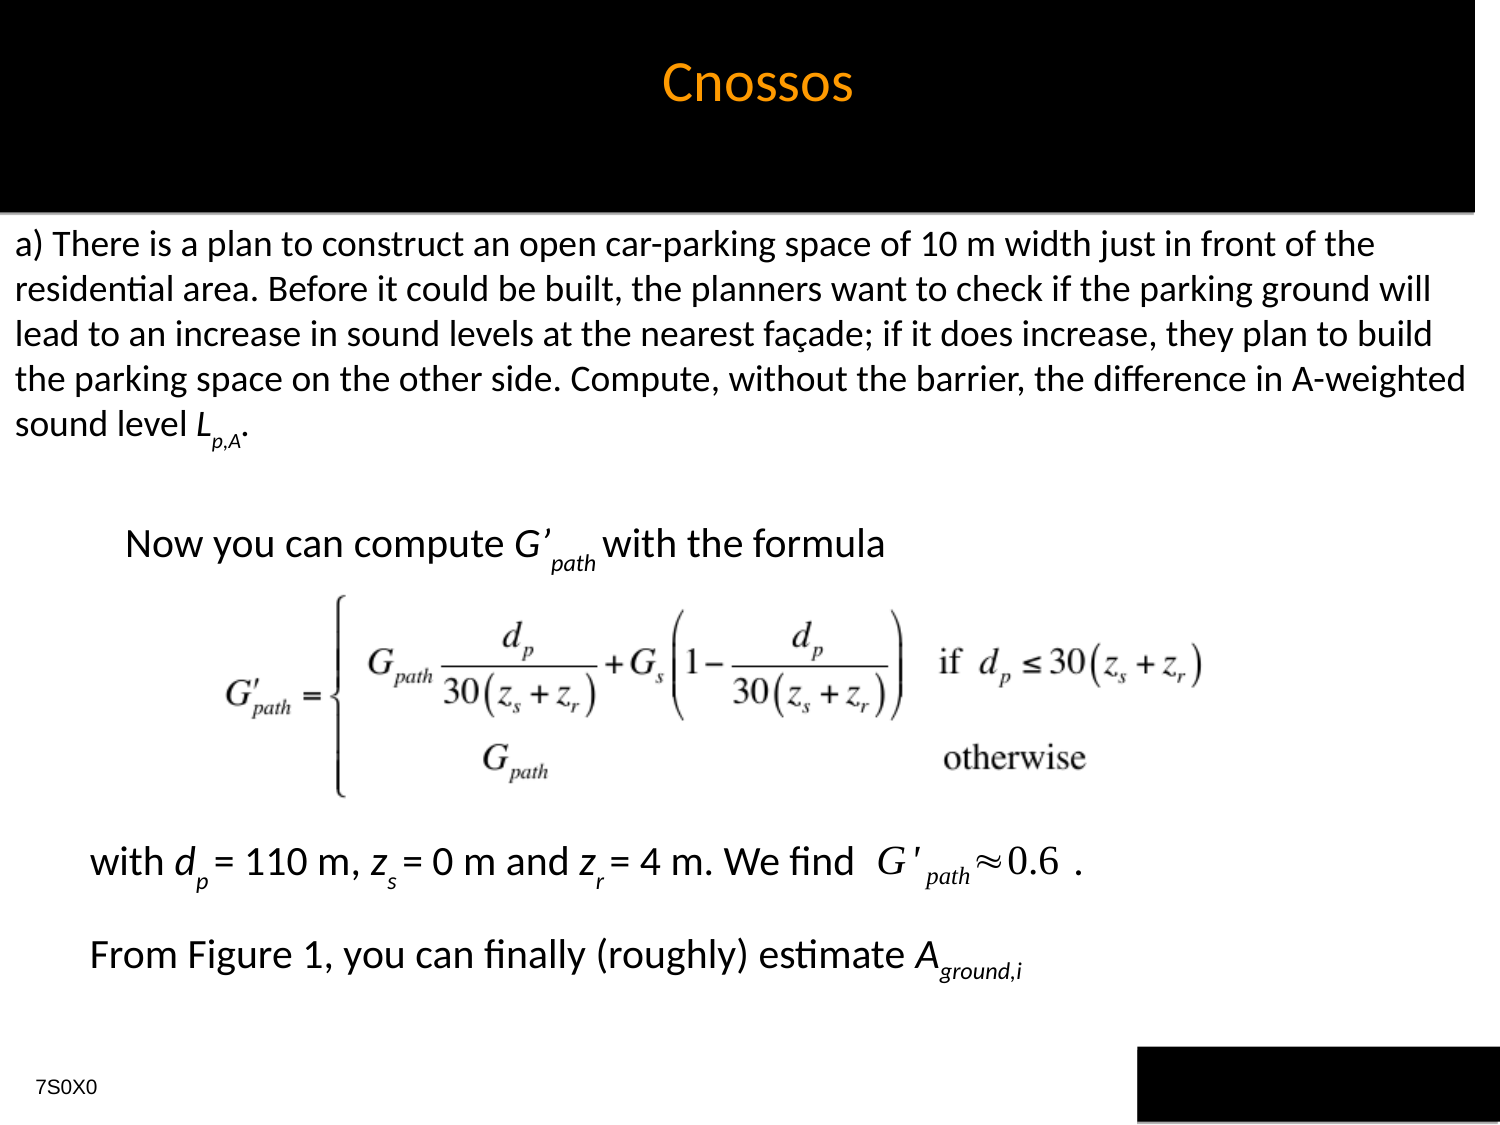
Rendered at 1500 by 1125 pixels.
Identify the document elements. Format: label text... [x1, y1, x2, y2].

picture [210, 575, 1212, 811]
text_box 7S0X0 [35, 1070, 626, 1102]
text_box with dp = 110 m, zs = 0 m and zr = 4 m. We find . From Figure 1, you can finally (roughly) estimate Aground,i [0, 837, 1456, 1029]
title Cnossos [100, 35, 1417, 111]
chart [870, 837, 1066, 890]
text_box a) There is a plan to construct an open car-parking space of 10 m width just in front of the residential area. Before it could be built, the planners want to check if the parking ground will lead to an increase in sound levels at the nearest façade; if it does increase, they plan to build the parking space on the other side. Compute, without the barrier, the difference in A-weighted sound level Lp,A. [0, 111, 1500, 461]
text_box [0, 0, 1475, 111]
text_box [1137, 1046, 1500, 1122]
text_box Now you can compute G’path with the formula [35, 508, 1475, 691]
